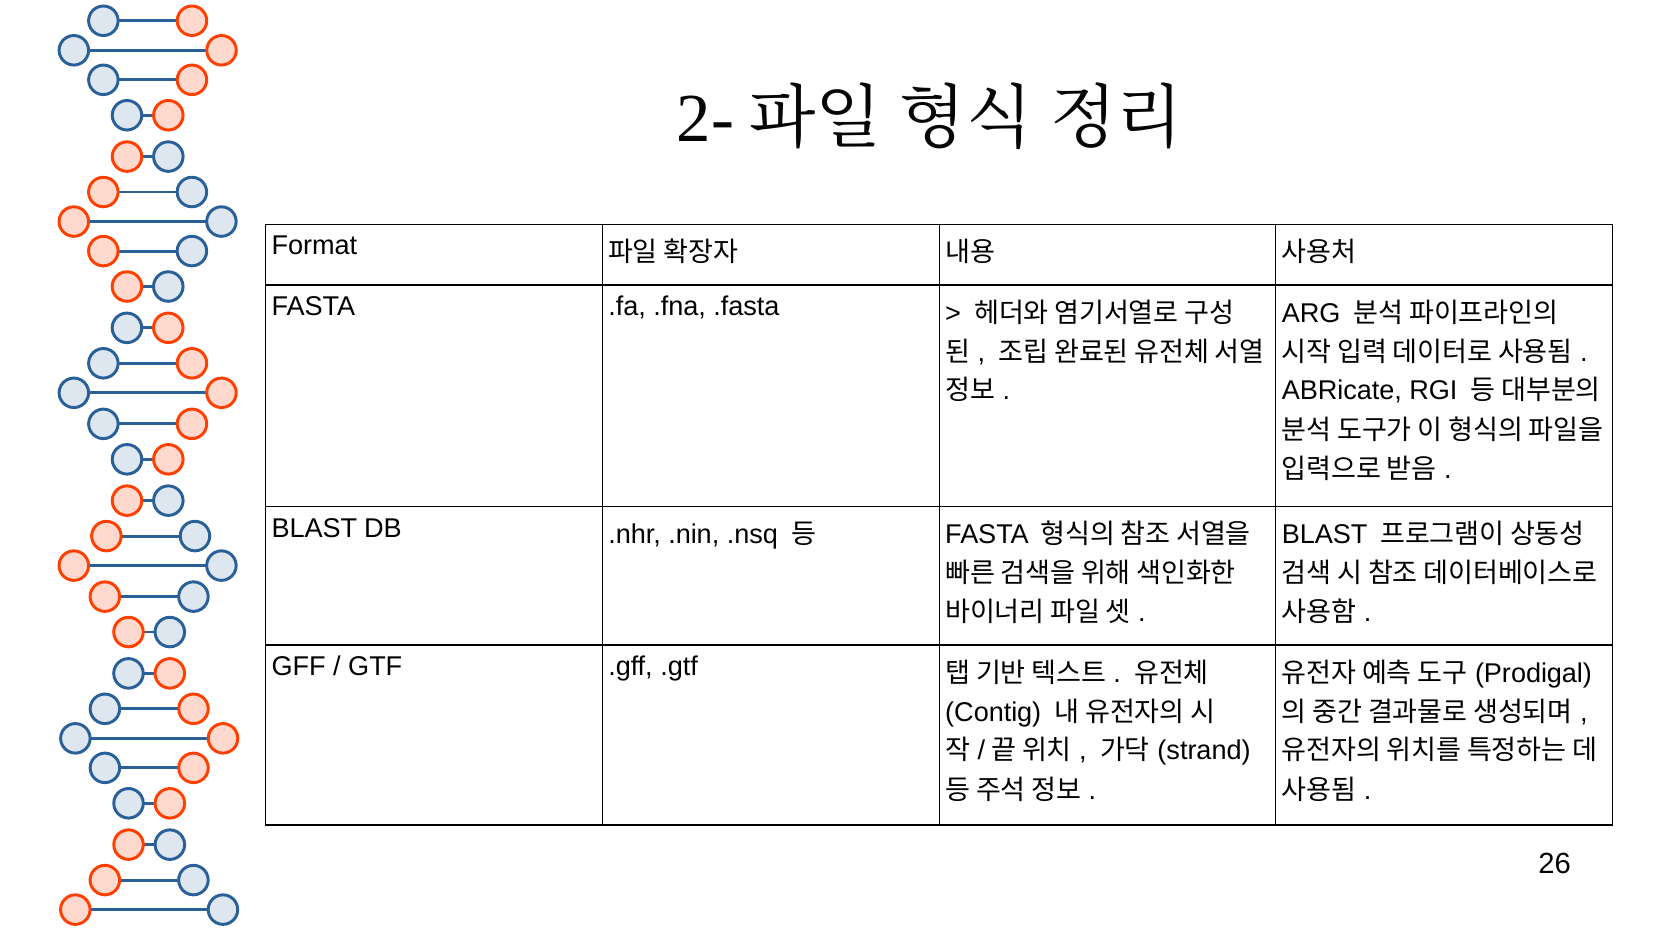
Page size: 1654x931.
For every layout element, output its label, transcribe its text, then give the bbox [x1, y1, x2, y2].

table_cell ARG 분석 파이프라인의 시작 입력 데이터로 사용됨. ABRicate, RGI 등 대부분의 분석 도구가 이 형식의 파일을 입력으로 받음. [1276, 286, 1612, 506]
table_cell BLAST 프로그램이 상동성 검색 시 참조 데이터베이스로 사용함. [1276, 507, 1612, 644]
table_cell > 헤더와 염기서열로 구성된, 조립 완료된 유전체 서열 정보. [940, 286, 1275, 506]
table_cell .fa, .fna, .fasta [603, 286, 939, 506]
table_cell 유전자 예측 도구(Prodigal)의 중간 결과물로 생성되며, 유전자의 위치를 특정하는 데 사용됨. [1276, 646, 1612, 824]
table_header 내용 [940, 225, 1275, 284]
table_cell .nhr, .nin, .nsq 등 [603, 507, 939, 644]
table_cell 탭 기반 텍스트. 유전체(Contig) 내 유전자의 시작/끝 위치, 가닥(strand) 등 주석 정보. [940, 646, 1275, 824]
table_cell .gff, .gtf [603, 646, 939, 824]
title 2-파일 형식 정리 [265, 35, 1595, 189]
table_cell GFF / GTF [266, 646, 602, 824]
table_header Format [266, 225, 602, 284]
table_cell FASTA [266, 286, 602, 506]
table_header 사용처 [1276, 225, 1612, 284]
table_cell BLAST DB [266, 507, 602, 644]
table_header 파일 확장자 [603, 225, 939, 284]
table_cell FASTA 형식의 참조 서열을 빠른 검색을 위해 색인화한 바이너리 파일 셋. [940, 507, 1275, 644]
